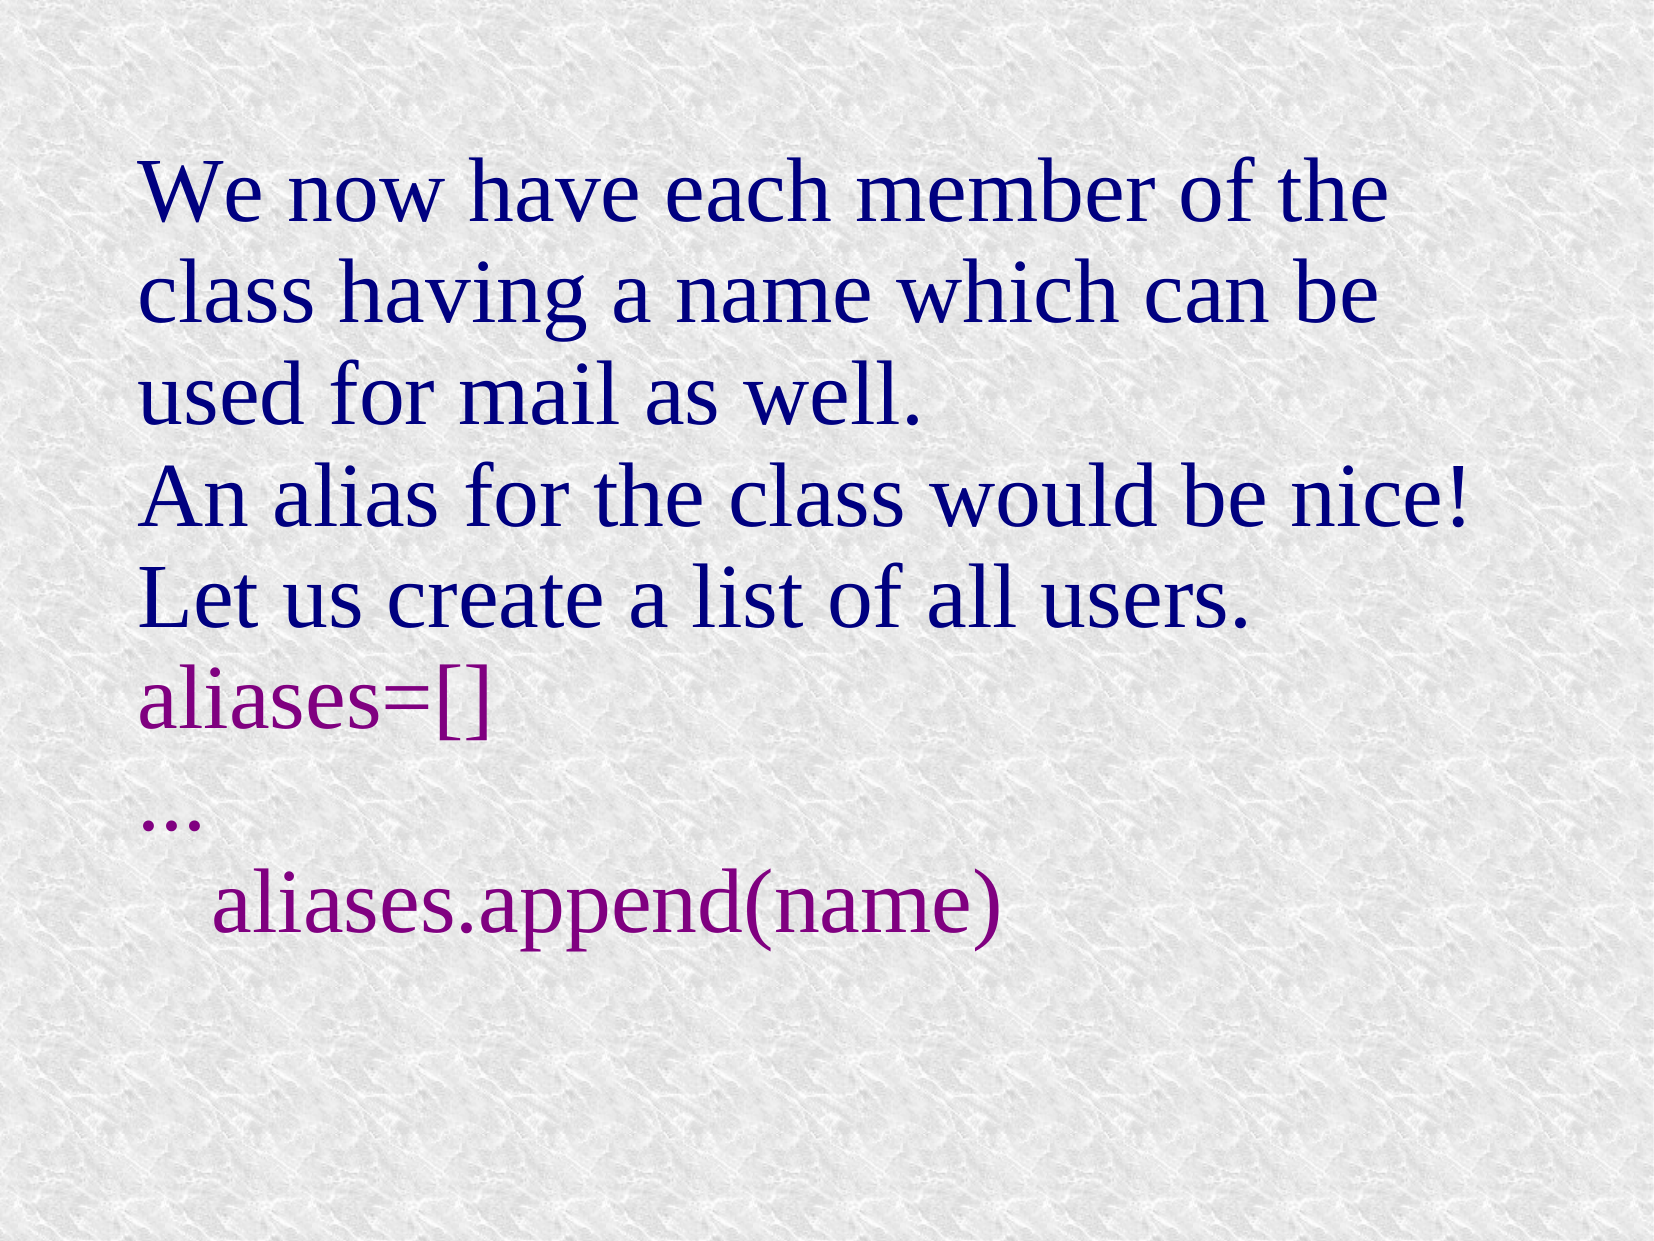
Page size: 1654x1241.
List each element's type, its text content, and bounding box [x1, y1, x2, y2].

title We now have each member of the class having a name which can be used for mail as well. An alias for the class would be nice! Let us create a list of all users. aliases=[] ... aliases.append(name) [137, 95, 1550, 1098]
picture [0, 0, 1654, 1241]
